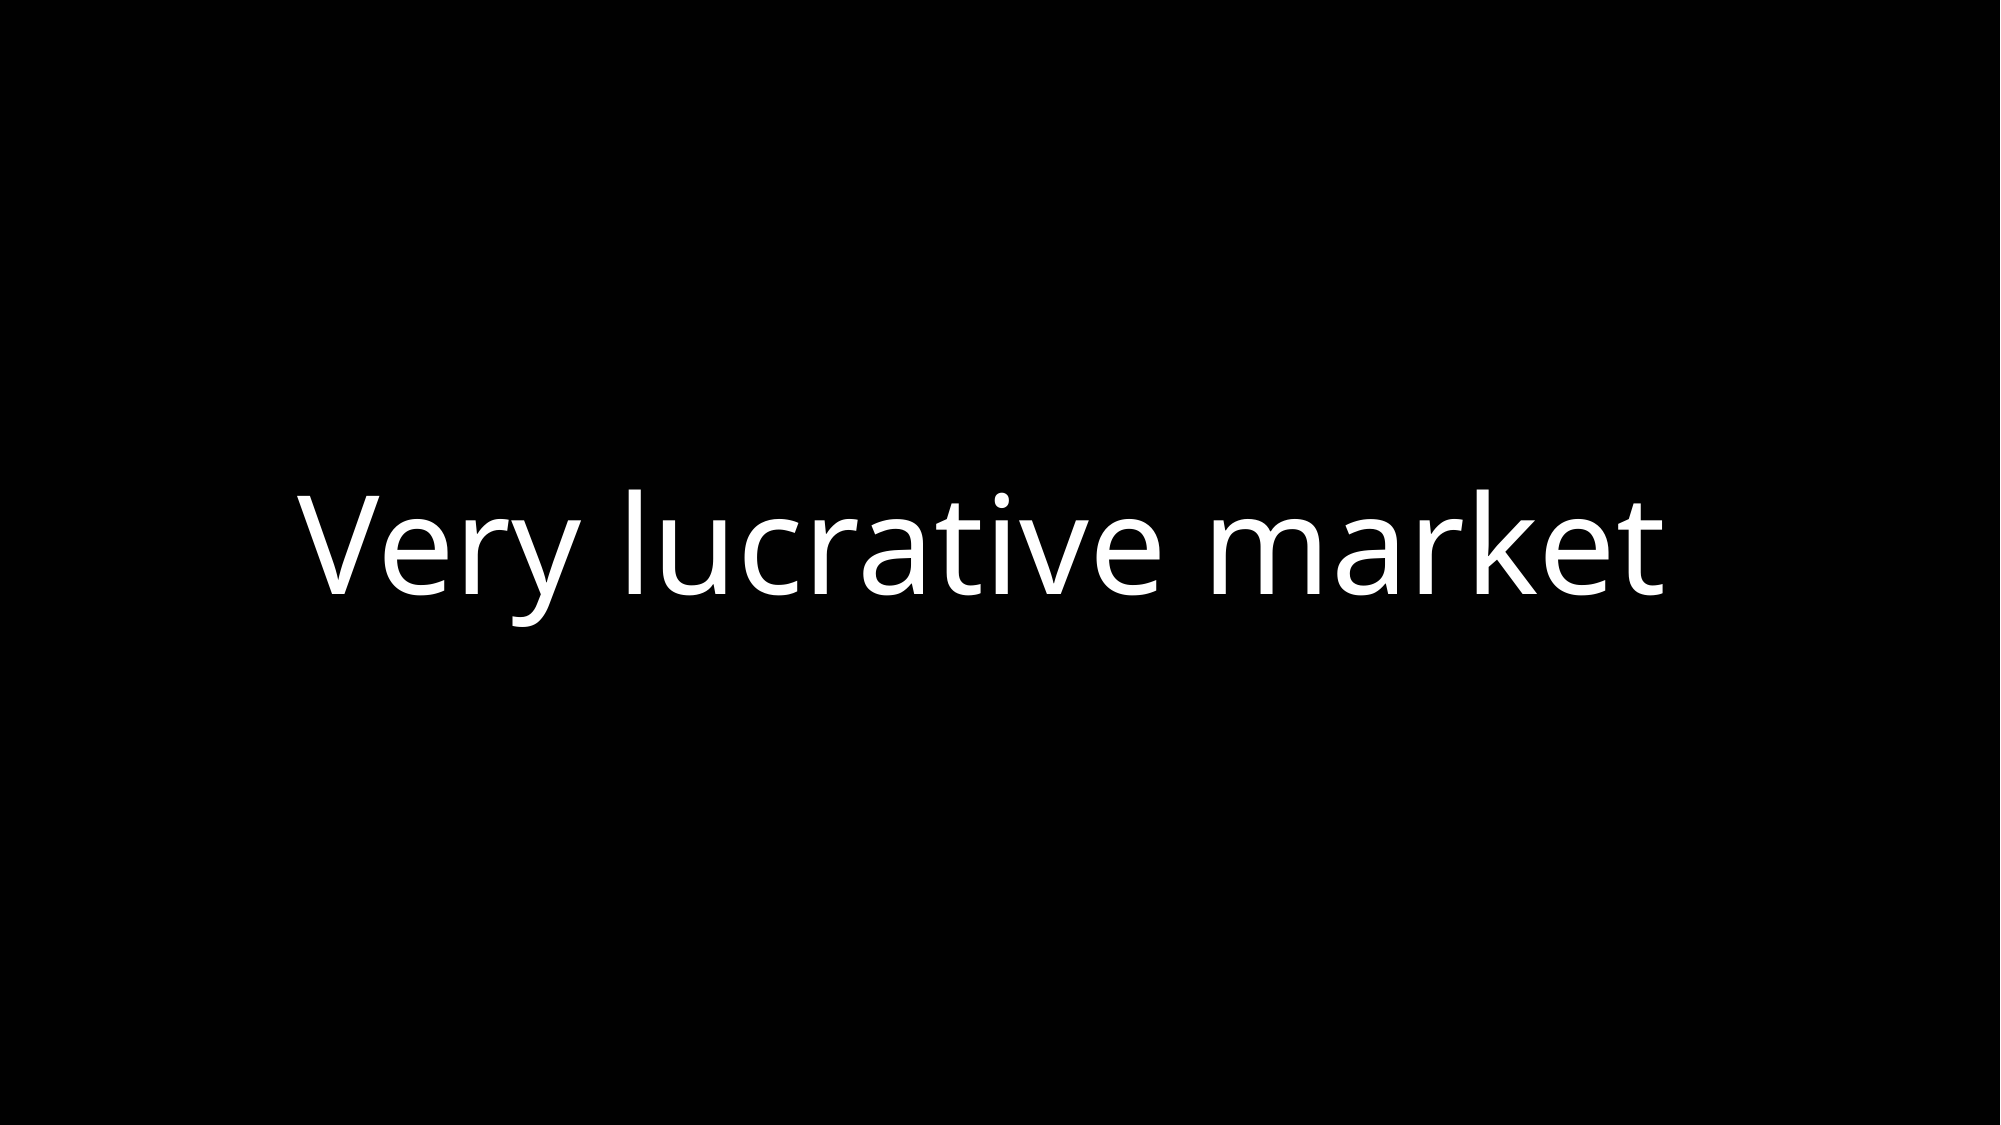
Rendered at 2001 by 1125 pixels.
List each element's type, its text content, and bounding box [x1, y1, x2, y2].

text_box Very lucrative market [0, 0, 2000, 1125]
